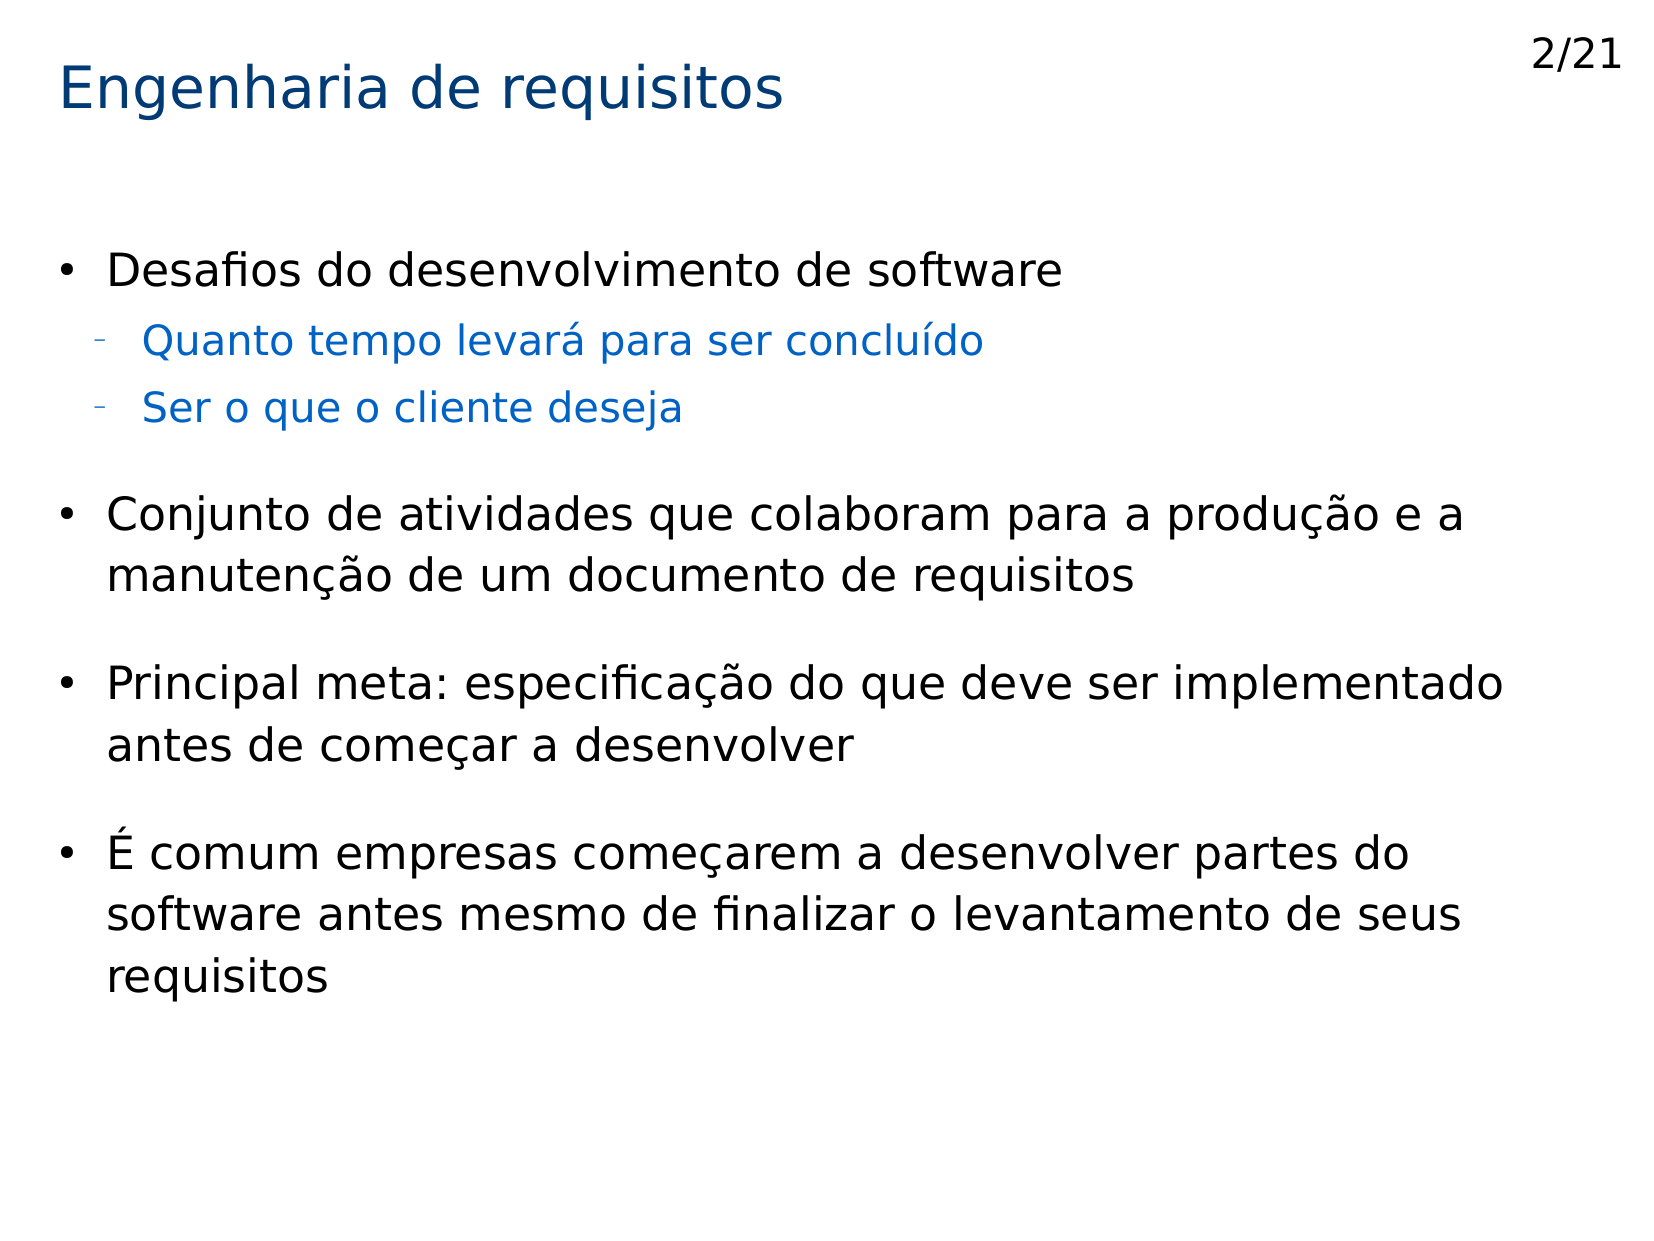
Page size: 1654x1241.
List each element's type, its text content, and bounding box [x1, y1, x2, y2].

list Desafios do desenvolvimento de software Quanto tempo levará para ser concluído Ser o que o cliente deseja Conjunto de atividades que colaboram para a produção e a manutenção de um documento de requisitos Principal meta: especificação do que deve ser implementado antes de começar a desenvolver É comum empresas começarem a desenvolver partes do software antes mesmo de finalizar o levantamento de seus requisitos [59, 236, 1595, 1211]
title Engenharia de requisitos [59, 29, 1506, 148]
